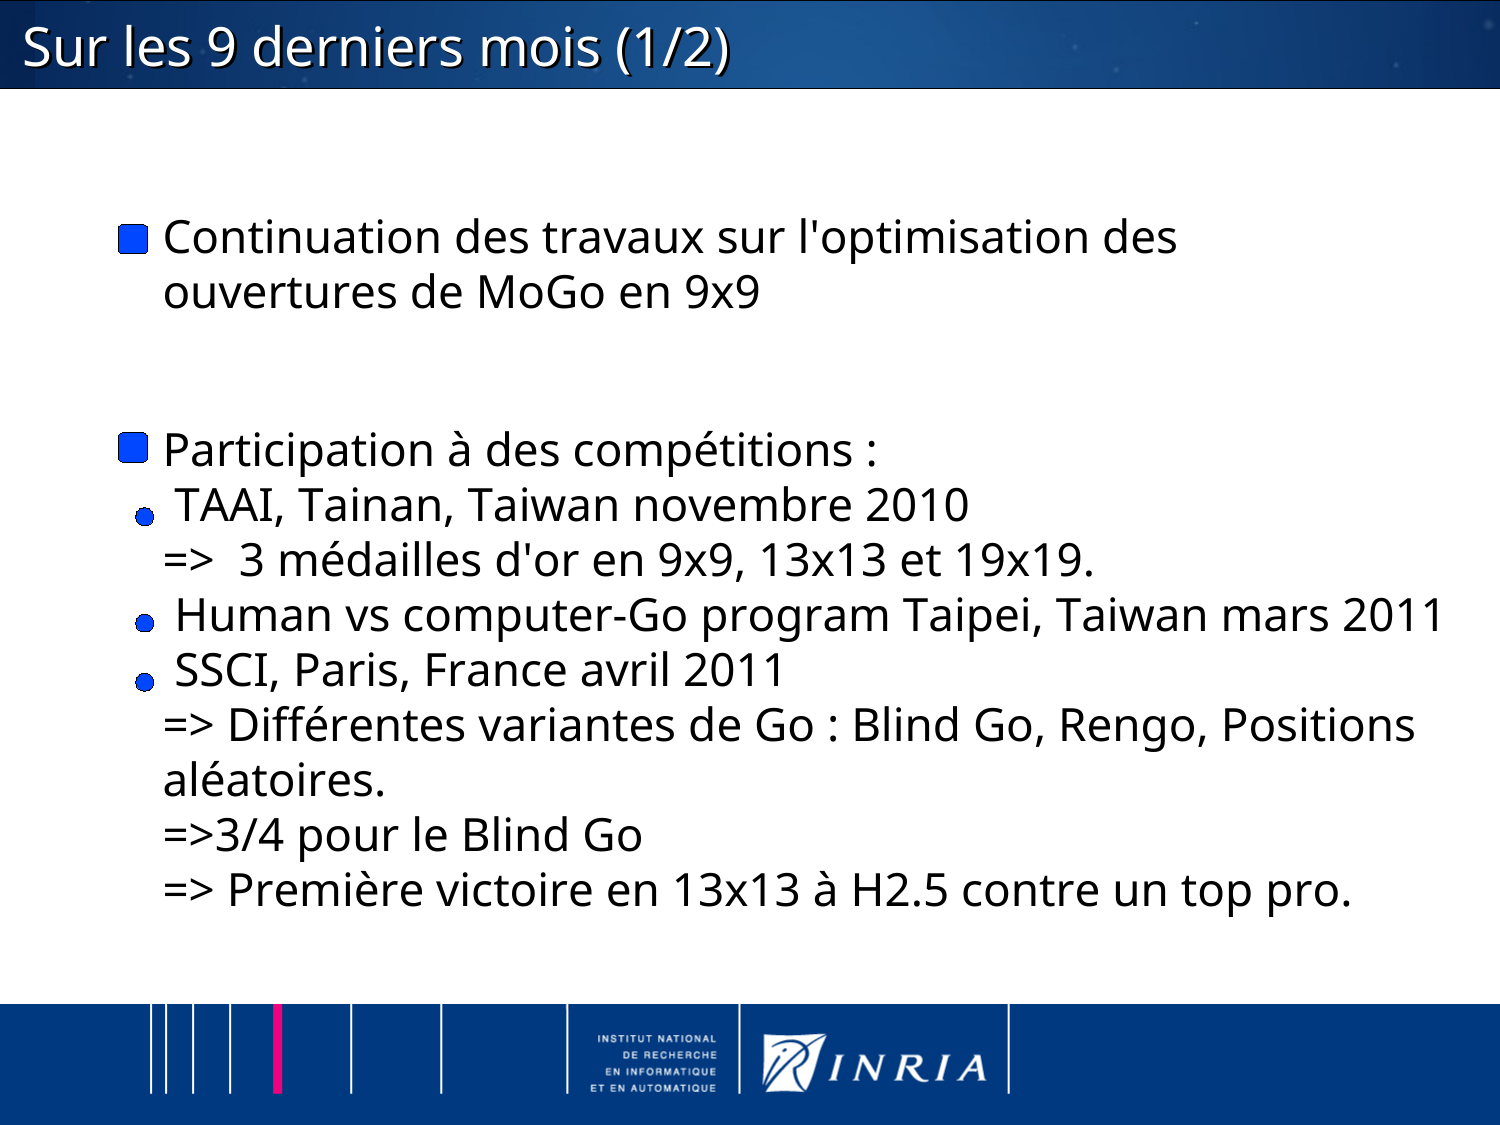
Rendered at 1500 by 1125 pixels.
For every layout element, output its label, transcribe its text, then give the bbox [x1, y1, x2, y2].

text_box [118, 224, 148, 254]
text_box Participation à des compétitions : TAAI, Tainan, Taiwan novembre 2010 => 3 médailles d'or en 9x9, 13x13 et 19x19. Human vs computer-Go program Taipei, Taiwan mars 2011 SSCI, Paris, France avril 2011 => Différentes variantes de Go : Blind Go, Rengo, Positions aléatoires. =>3/4 pour le Blind Go => Première victoire en 13x13 à H2.5 contre un top pro. [147, 413, 1477, 1033]
text_box [118, 432, 148, 463]
text_box [135, 673, 154, 692]
text_box [135, 507, 154, 526]
text_box [135, 614, 154, 632]
picture [0, 1004, 1500, 1125]
text_box Continuation des travaux sur l'optimisation des ouvertures de MoGo en 9x9 [147, 200, 1418, 326]
text_box Sur les 9 derniers mois (1/2) [0, 0, 1500, 89]
